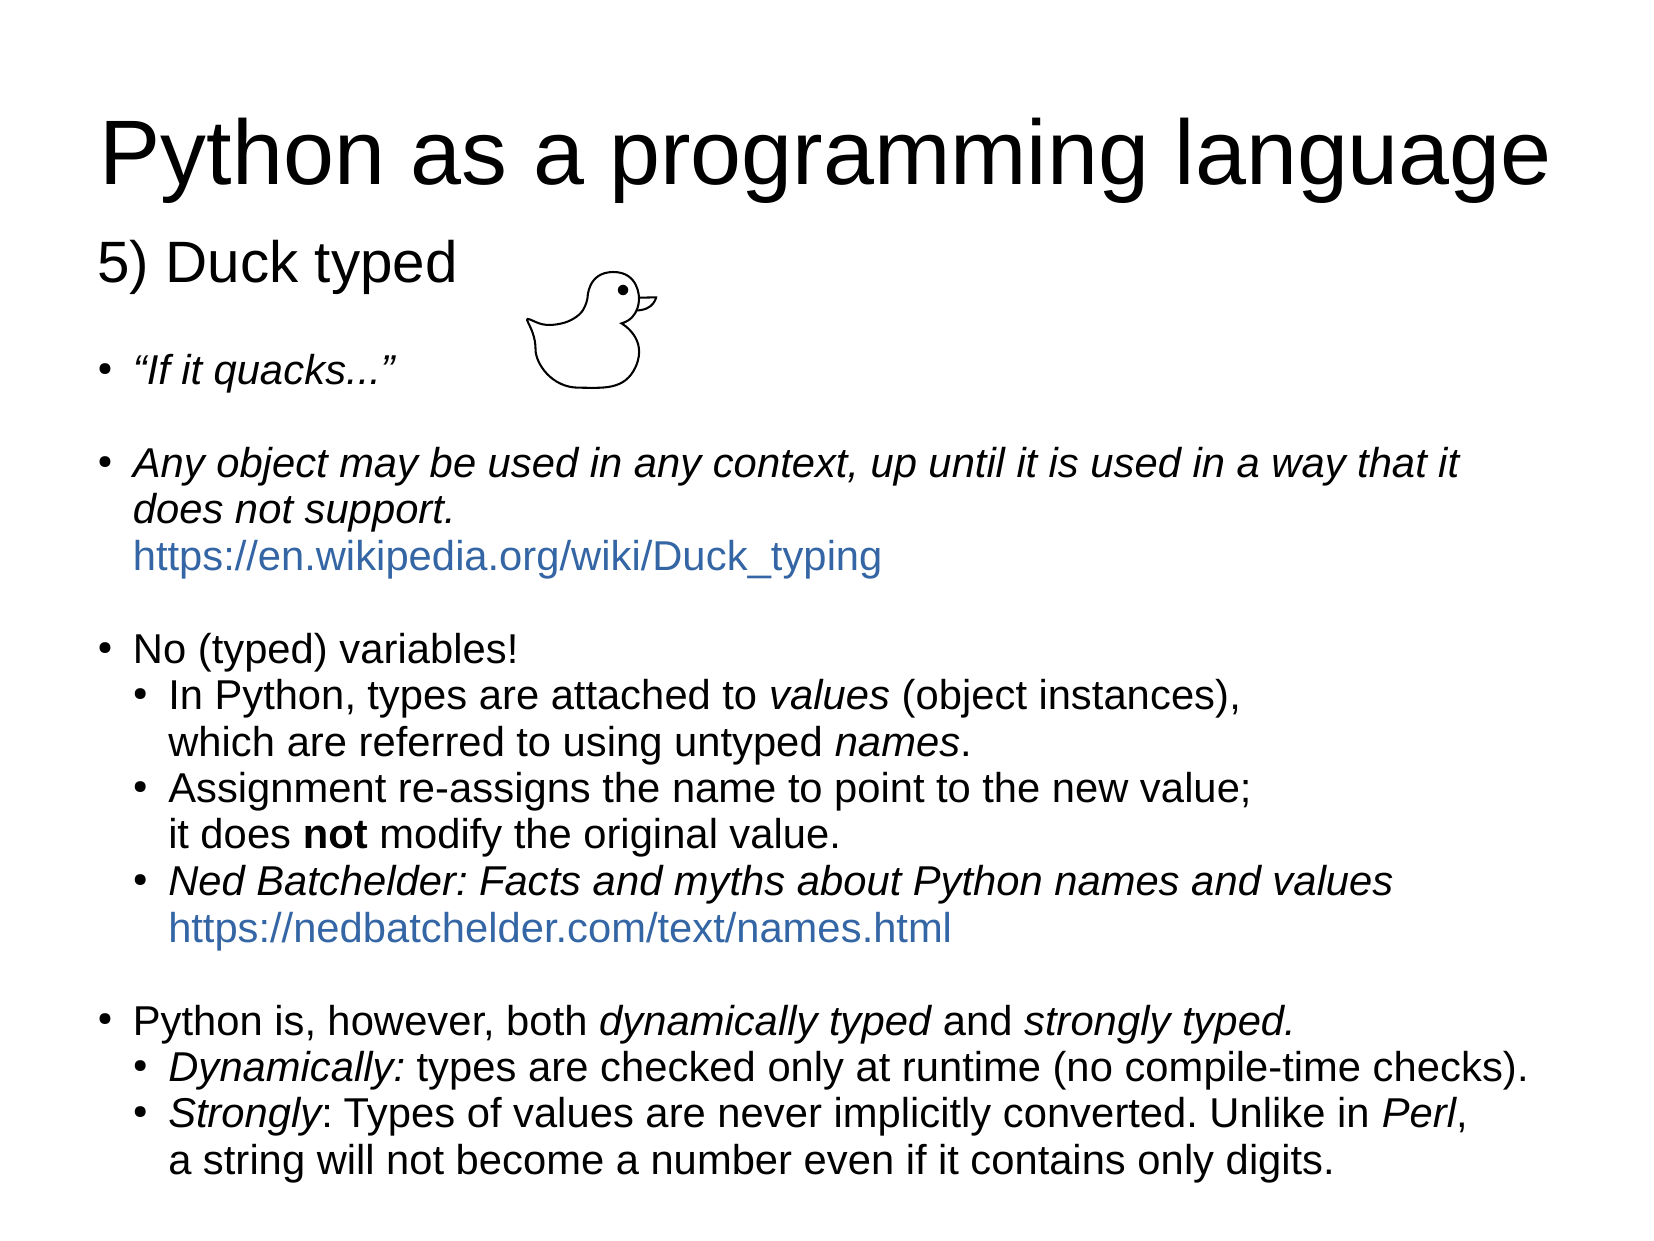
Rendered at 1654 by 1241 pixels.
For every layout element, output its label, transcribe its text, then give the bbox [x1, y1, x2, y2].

picture [525, 270, 659, 391]
title Python as a programming language [82, 49, 1571, 257]
text_box 5) Duck typed “If it quacks...” Any object may be used in any context, up until it is used in a way that it does not support. https://en.wikipedia.org/wiki/Duck_typing No (typed) variables! In Python, types are attached to values (object instances), which are referred to using untyped names. Assignment re-assigns the name to point to the new value; it does not modify the original value. Ned Batchelder: Facts and myths about Python names and values https://nedbatchelder.com/text/names.html Python is, however, both dynamically typed and strongly typed. Dynamically: types are checked only at runtime (no compile-time checks). Strongly: Types of values are never implicitly converted. Unlike in Perl, a string will not become a number even if it contains only digits. [82, 222, 1561, 1201]
